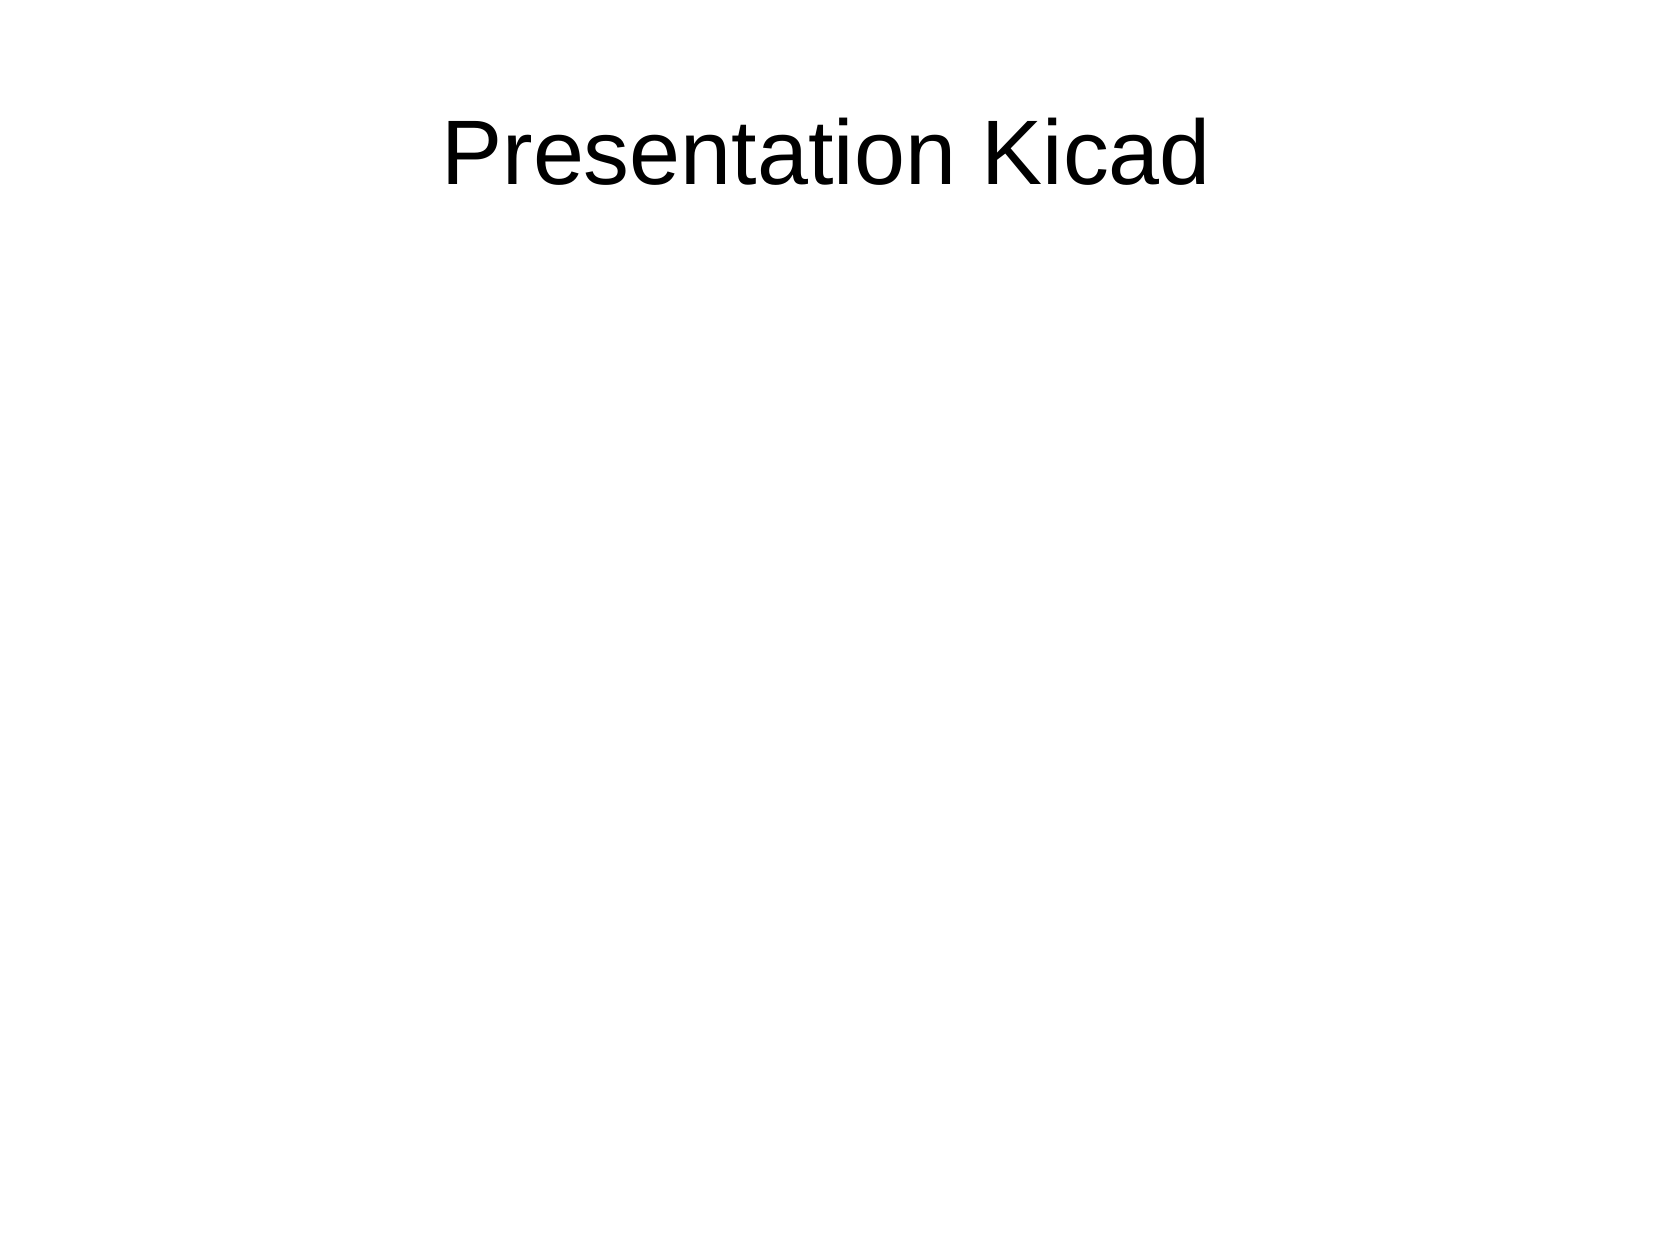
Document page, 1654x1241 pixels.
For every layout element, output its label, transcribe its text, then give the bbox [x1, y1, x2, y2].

title Presentation Kicad [82, 49, 1571, 257]
